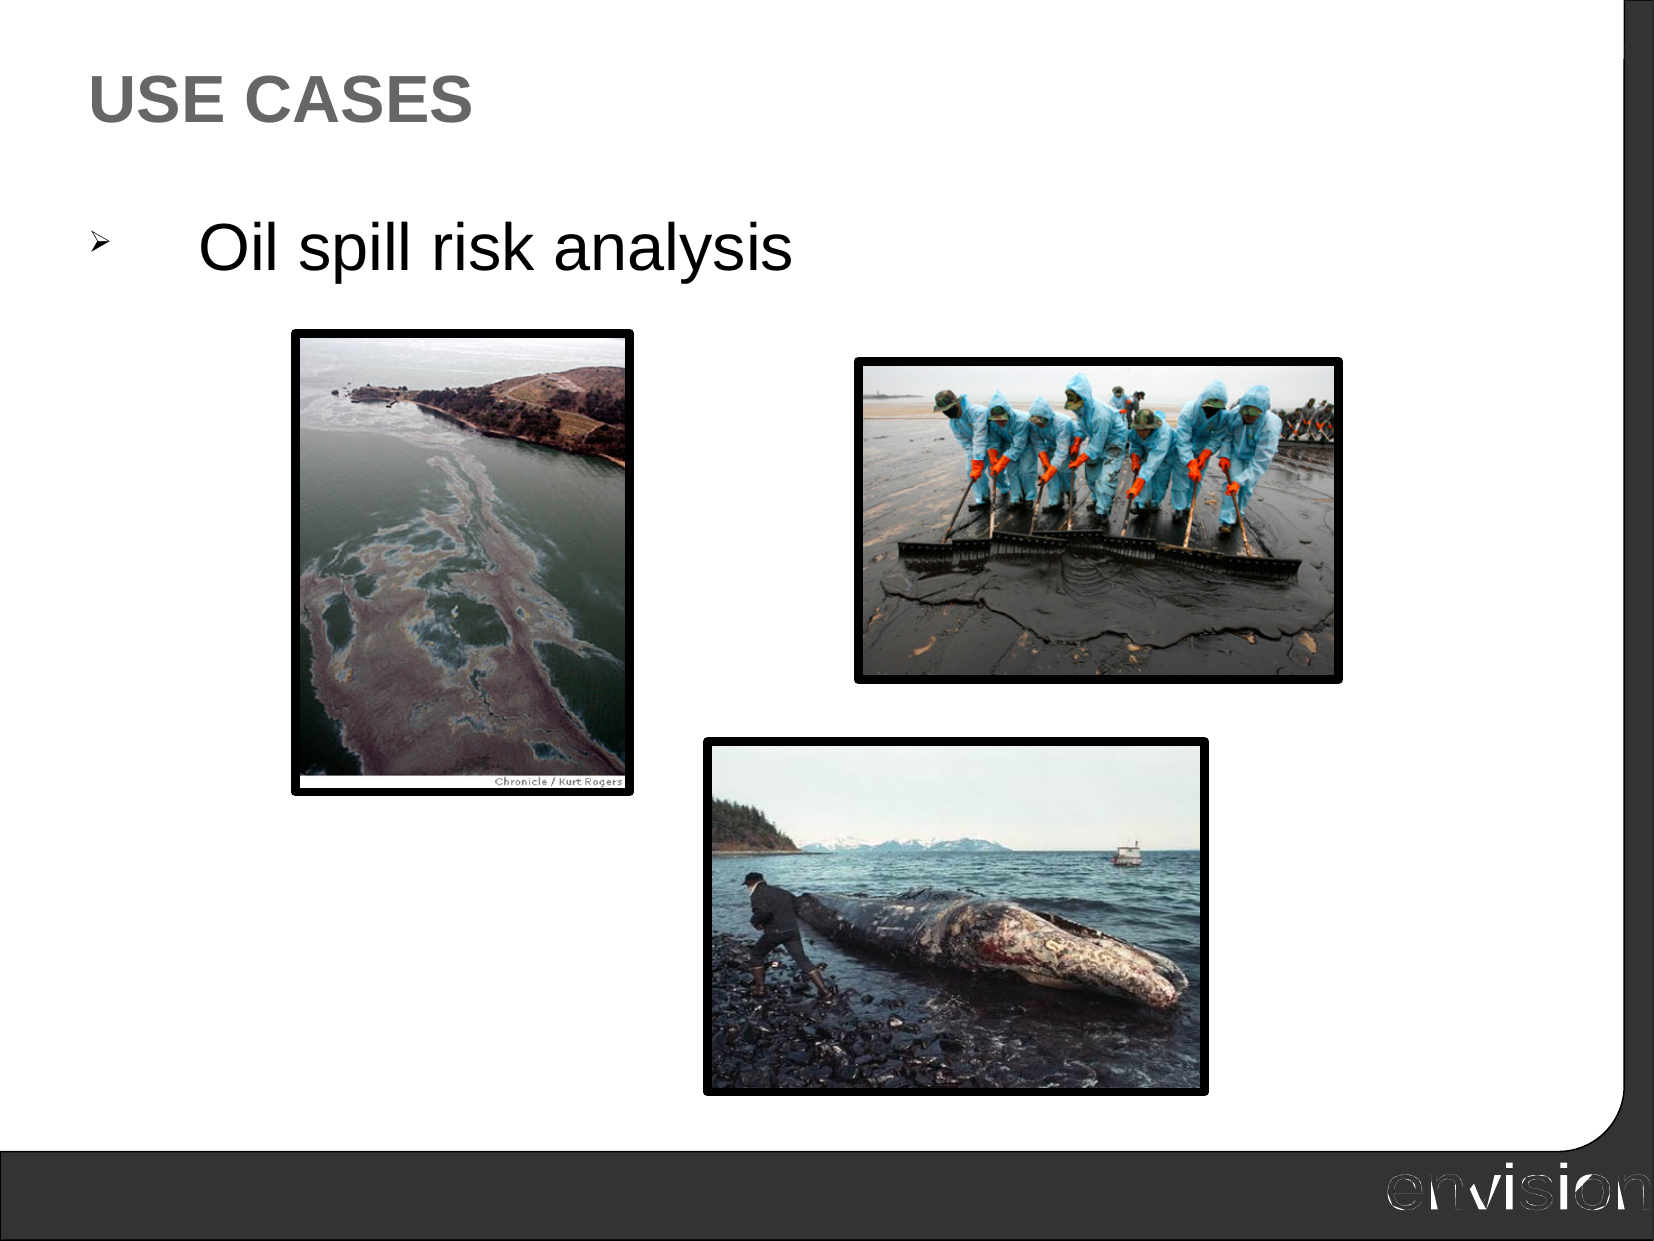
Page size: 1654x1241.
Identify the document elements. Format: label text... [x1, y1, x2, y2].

title USE CASES [88, 3, 1571, 196]
picture [862, 365, 1335, 676]
list Oil spill risk analysis [88, 206, 1571, 1109]
picture [712, 746, 1201, 1088]
picture [300, 337, 625, 788]
